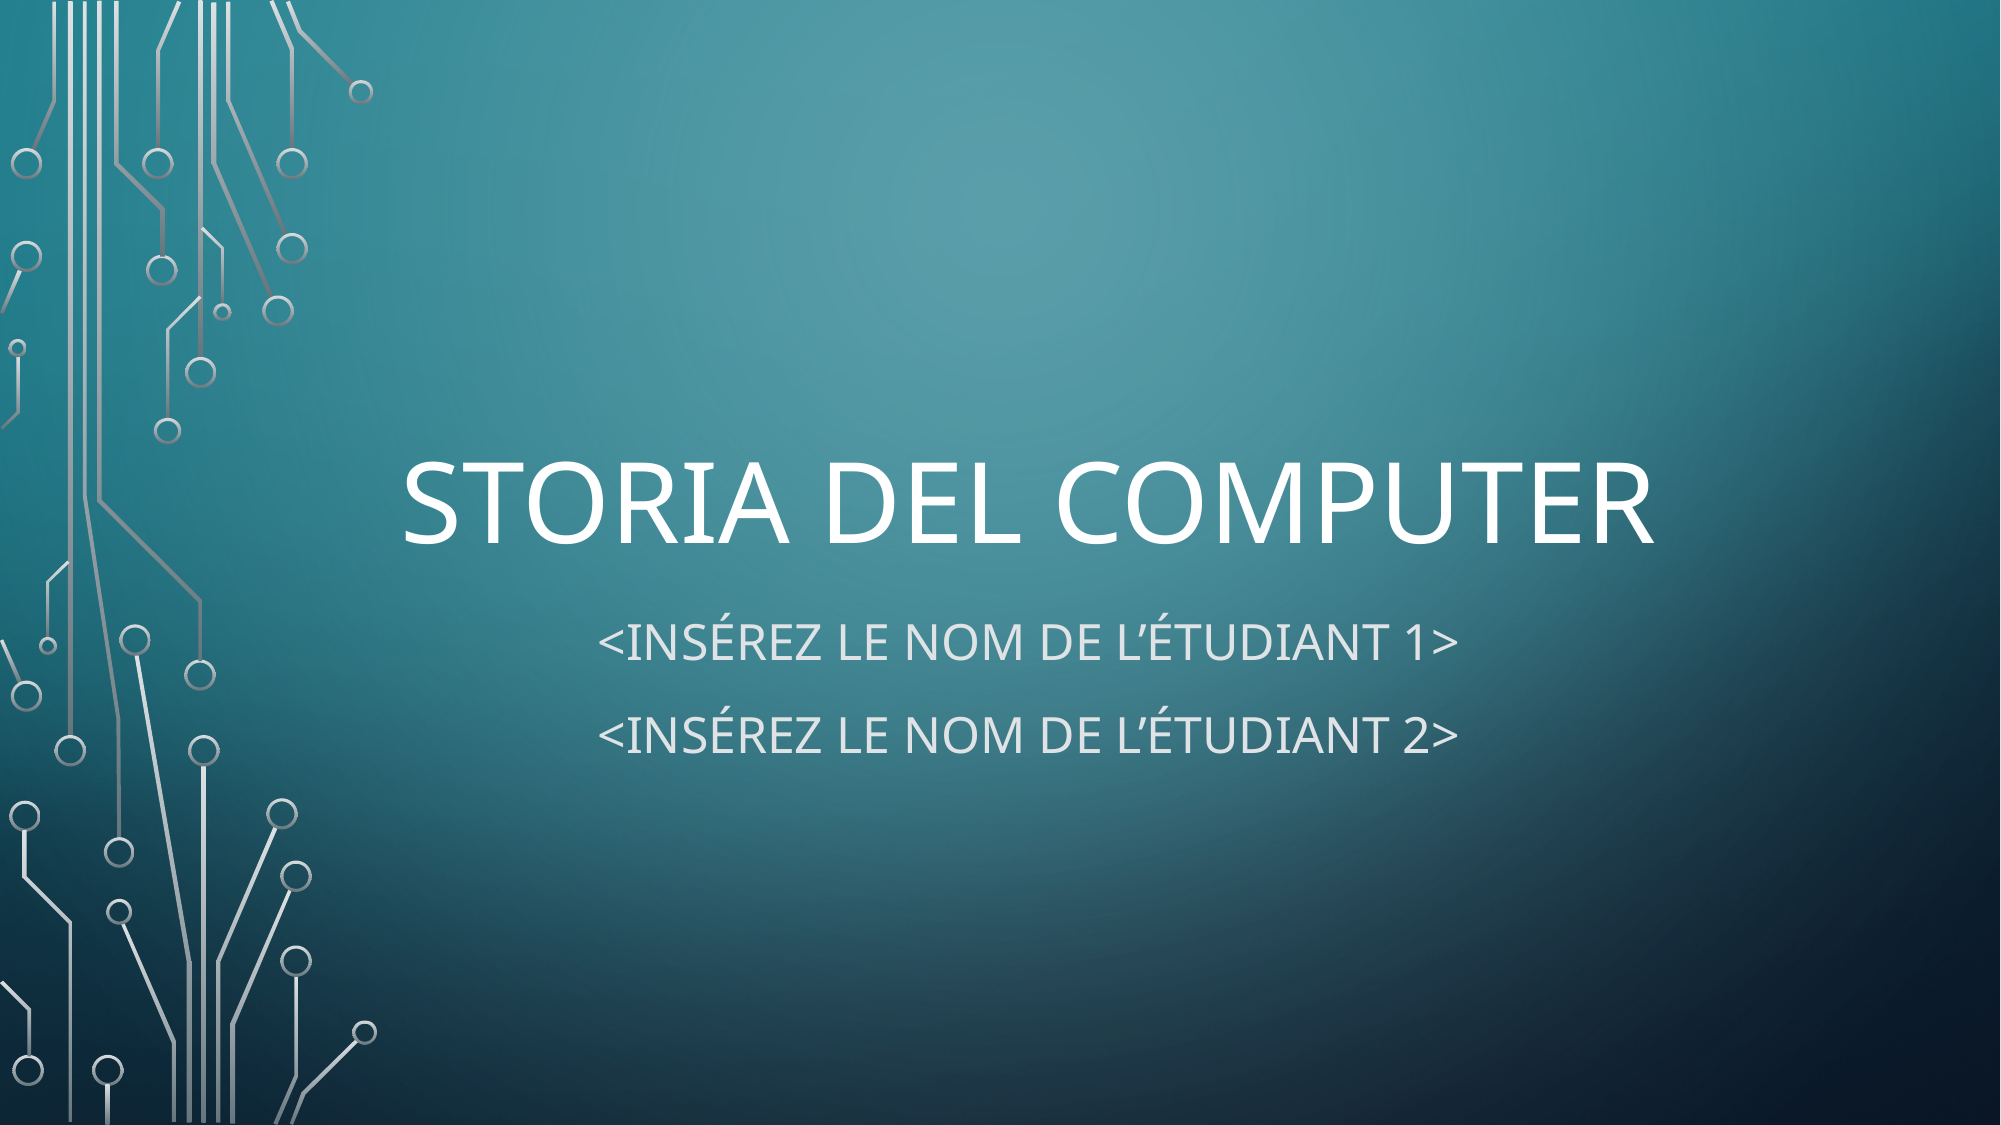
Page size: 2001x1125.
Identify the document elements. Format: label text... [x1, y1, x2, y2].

title Storia del computer [156, 184, 1902, 576]
subtitle <Insérez le nom de l’étudiant 1> <Insérez le nom de l’étudiant 2> [307, 590, 1750, 863]
